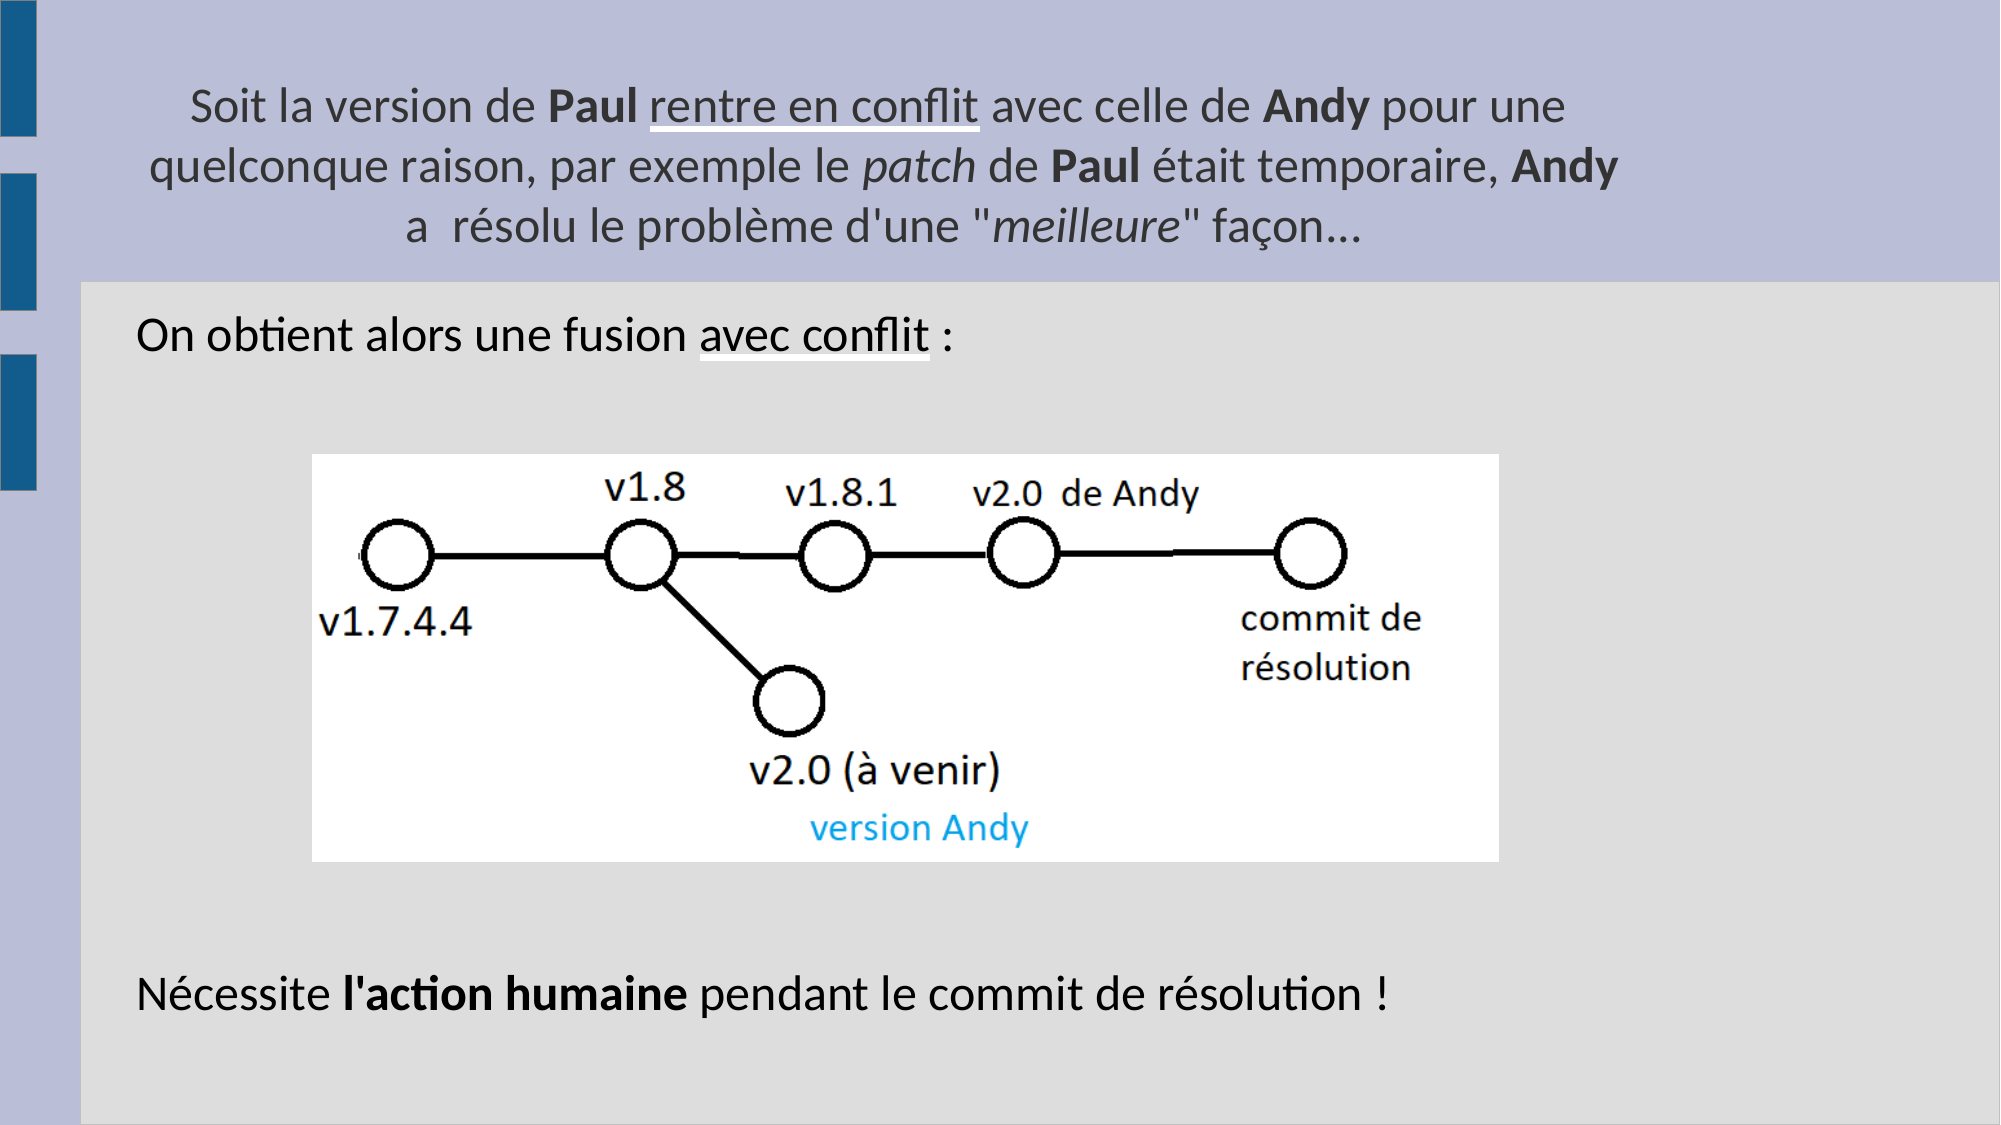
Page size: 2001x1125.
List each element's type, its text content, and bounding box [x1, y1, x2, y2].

text_box Nécessite l'action humaine pendant le commit de résolution ! [133, 958, 1395, 1021]
picture [312, 454, 1499, 862]
text_box On obtient alors une fusion avec conflit : [134, 298, 1138, 362]
title Soit la version de Paul rentre en conflit avec celle de Andy pour une quelconque raison, par exemple le patch de Paul était temporaire, Andy a résolu le problème d'une "meilleure" façon... [134, 70, 1633, 261]
